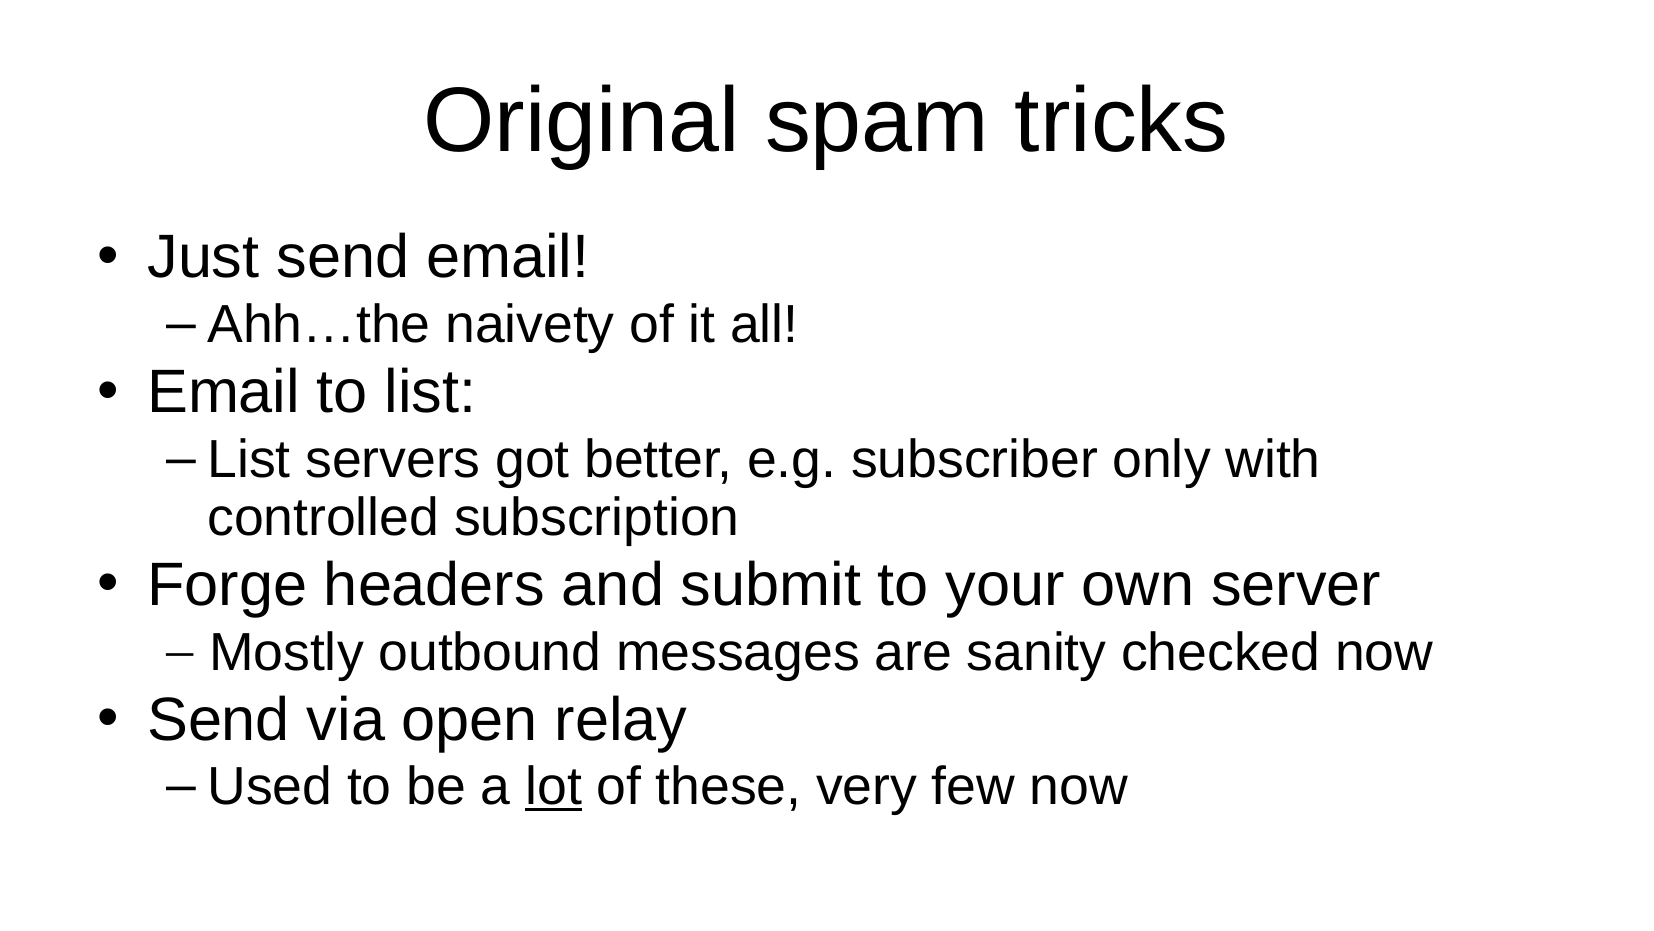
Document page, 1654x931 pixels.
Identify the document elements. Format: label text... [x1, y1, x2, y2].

title Original spam tricks [82, 37, 1571, 193]
list Just send email! Ahh…the naivety of it all! Email to list: List servers got better, e.g. subscriber only with controlled subscription Forge headers and submit to your own server Mostly outbound messages are sanity checked now Send via open relay Used to be a lot of these, very few now [82, 217, 1571, 831]
